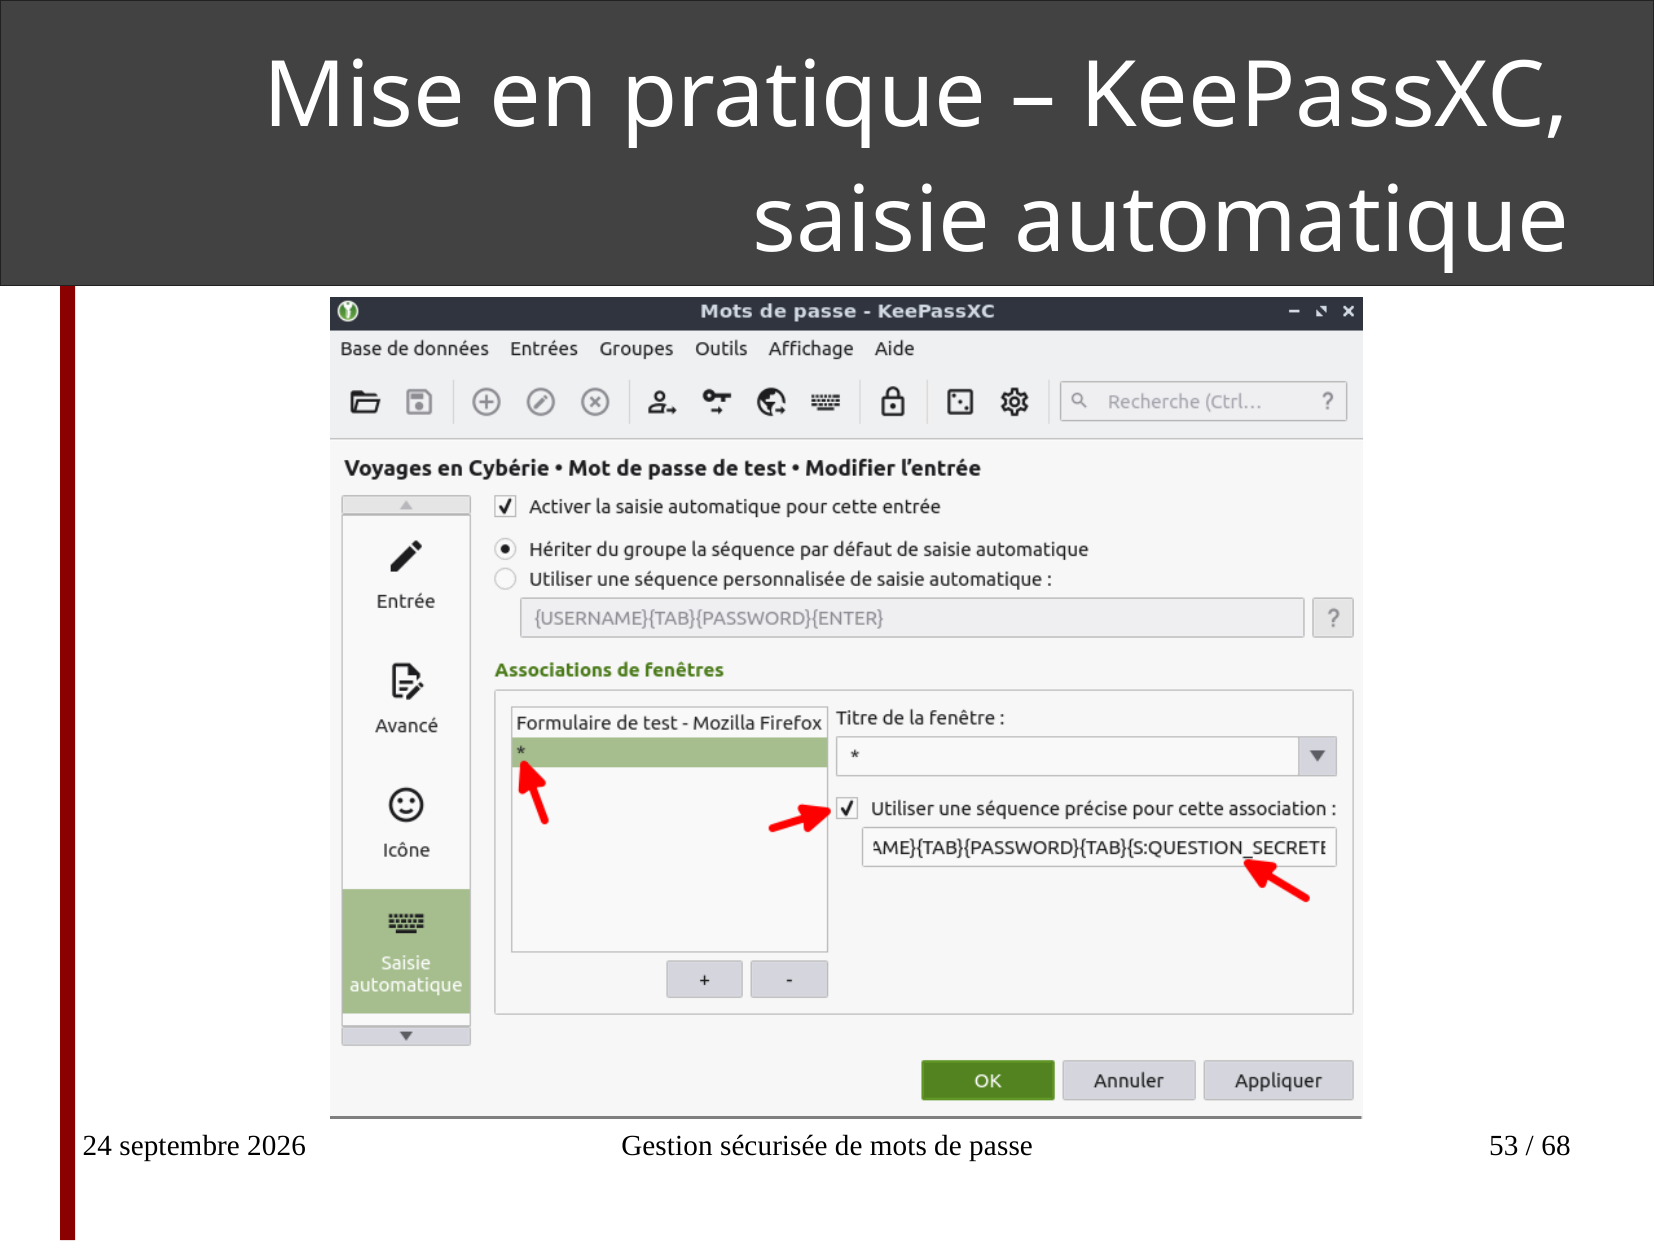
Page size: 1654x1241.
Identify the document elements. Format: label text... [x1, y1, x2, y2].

title Mise en pratique – KeePassXC, saisie automatique [82, 27, 1571, 279]
picture [330, 297, 1363, 1116]
